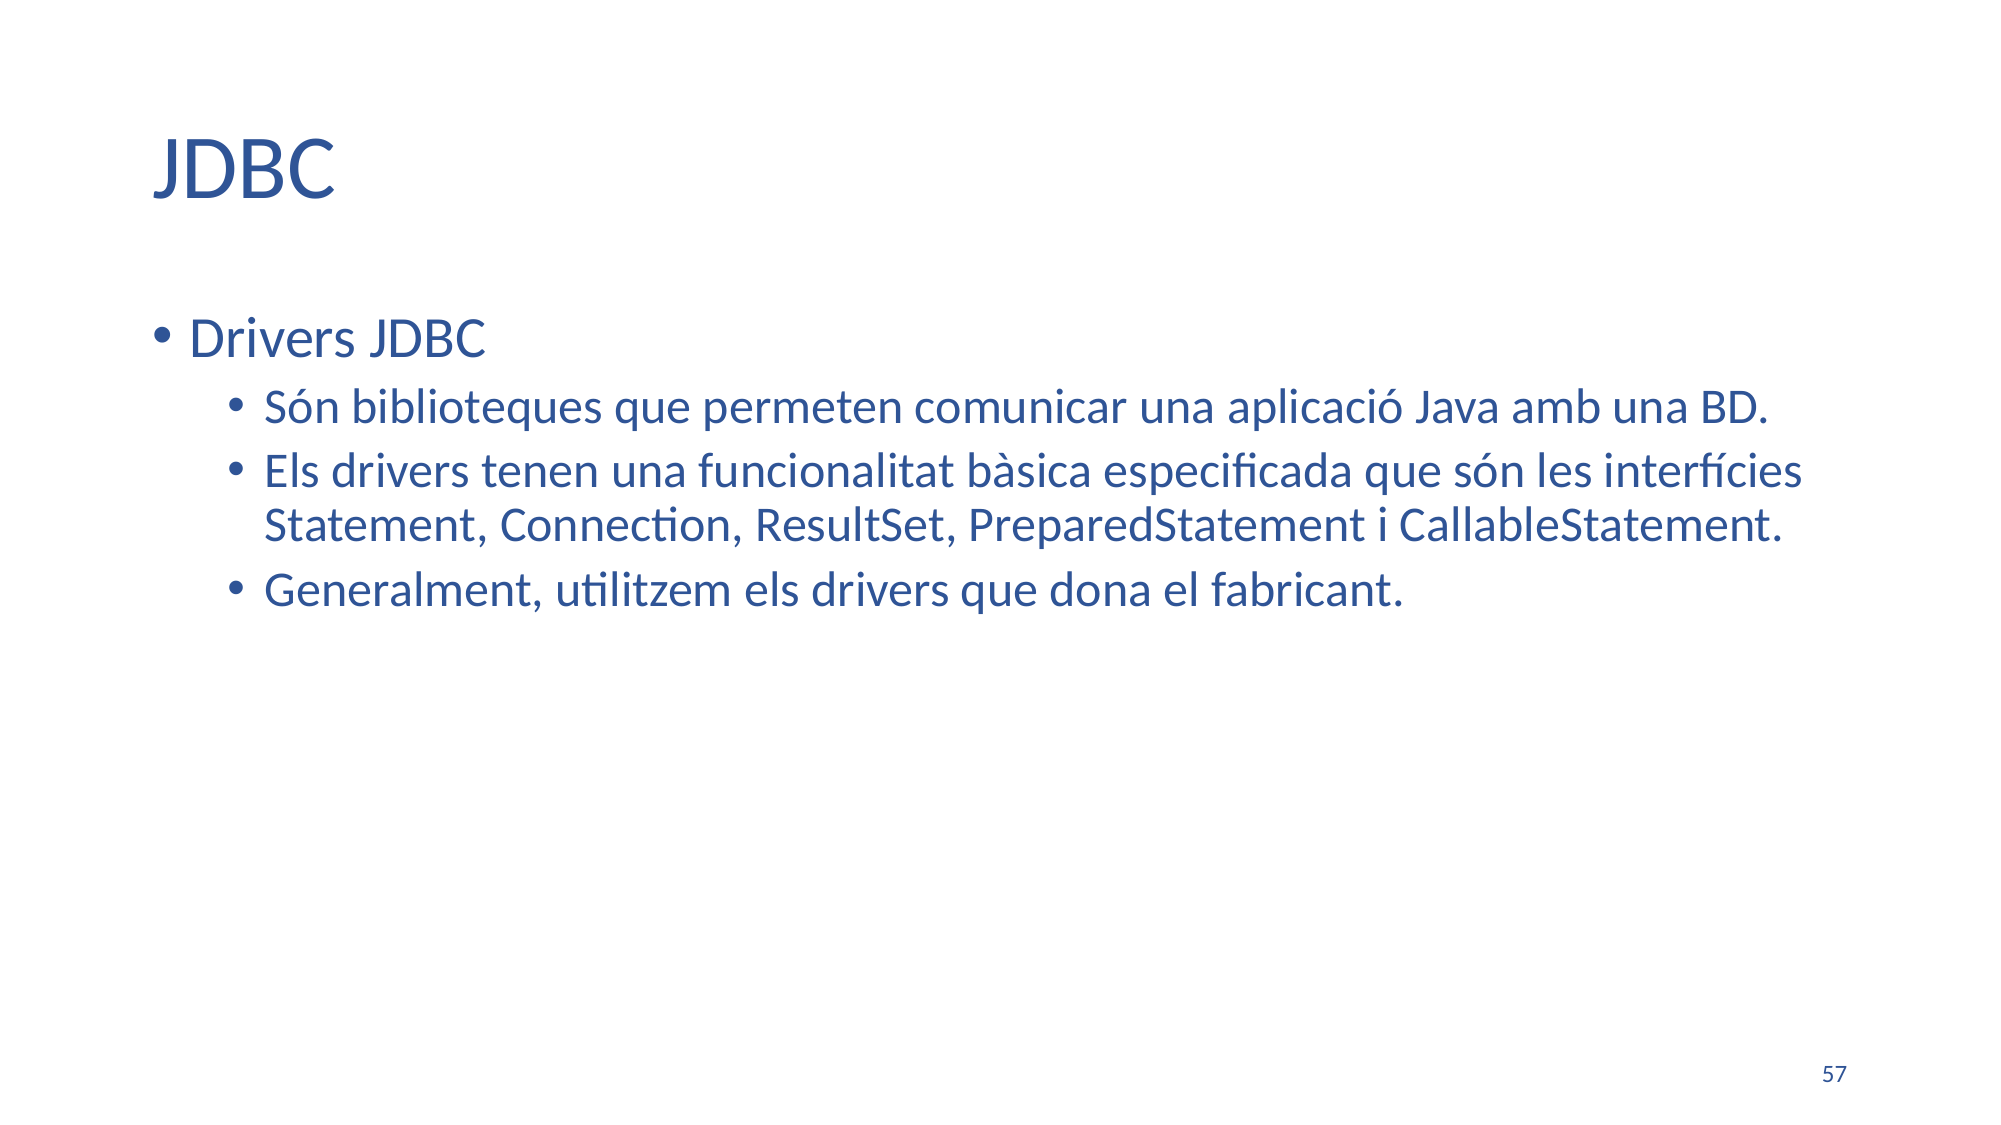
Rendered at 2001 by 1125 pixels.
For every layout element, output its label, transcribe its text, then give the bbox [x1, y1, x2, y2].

slide_number <number> [1412, 1042, 1863, 1103]
list Drivers JDBC Són biblioteques que permeten comunicar una aplicació Java amb una BD. Els drivers tenen una funcionalitat bàsica especificada que són les interfícies Statement, Connection, ResultSet, PreparedStatement i CallableStatement. Generalment, utilitzem els drivers que dona el fabricant. [137, 299, 1863, 1014]
title JDBC [137, 59, 1863, 278]
